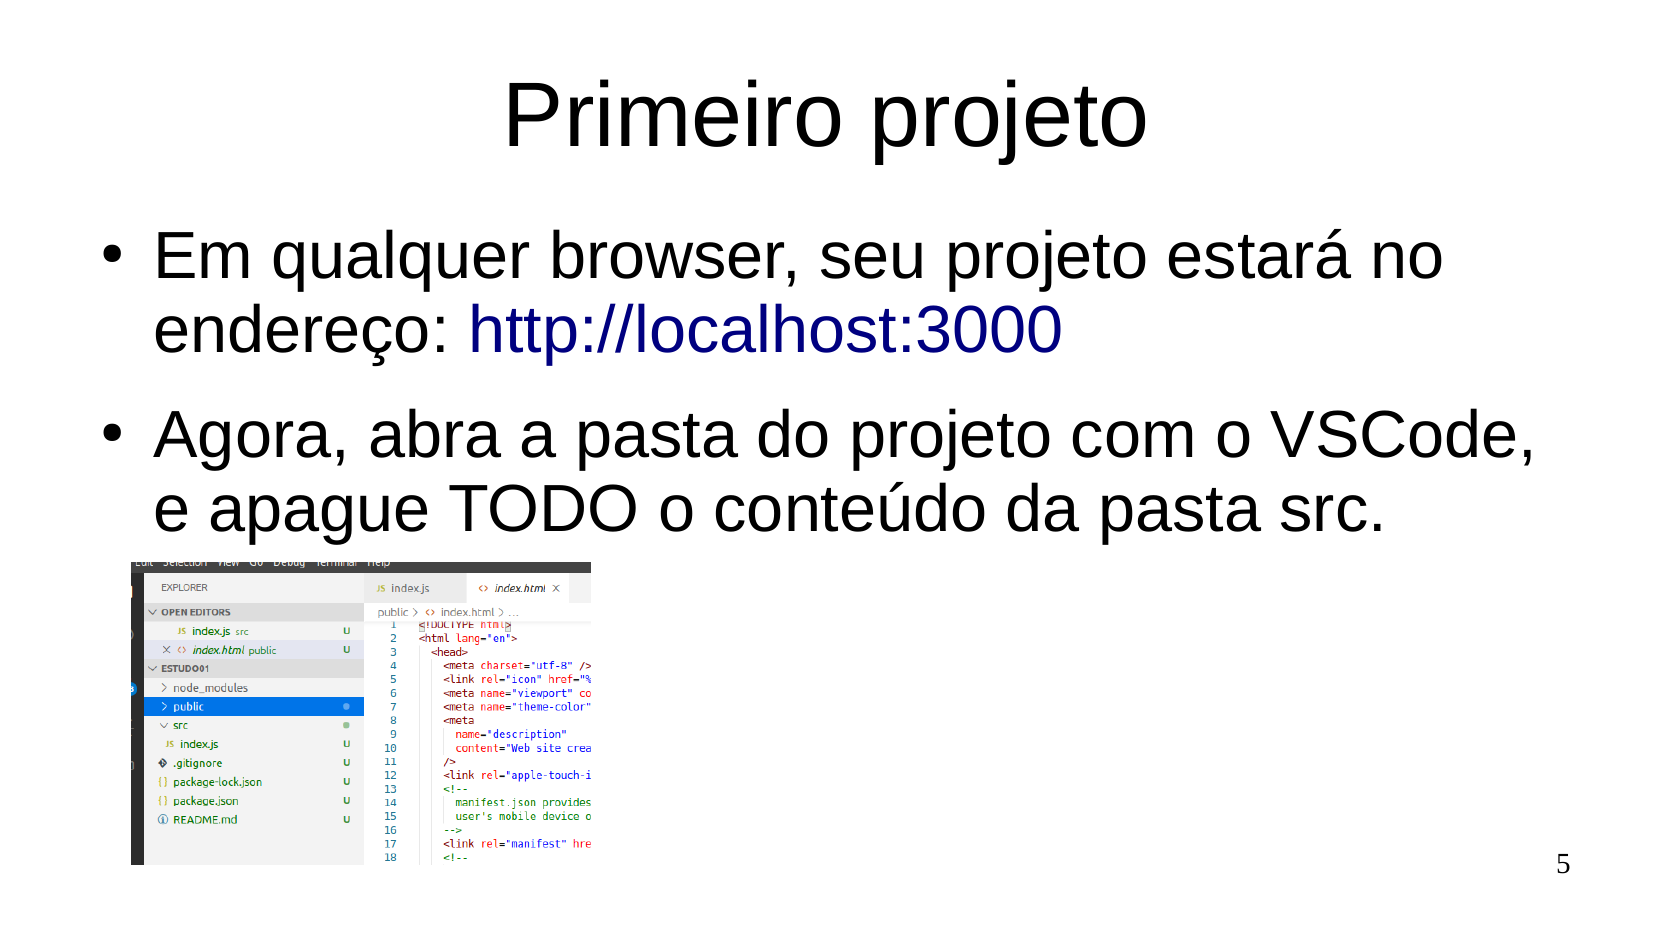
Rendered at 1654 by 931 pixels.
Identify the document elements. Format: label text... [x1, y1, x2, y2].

title Primeiro projeto [82, 37, 1571, 193]
picture [131, 562, 591, 865]
list Em qualquer browser, seu projeto estará no endereço: http://localhost:3000 Agora, abra a pasta do projeto com o VSCode, e apague TODO o conteúdo da pasta src. [82, 217, 1571, 758]
